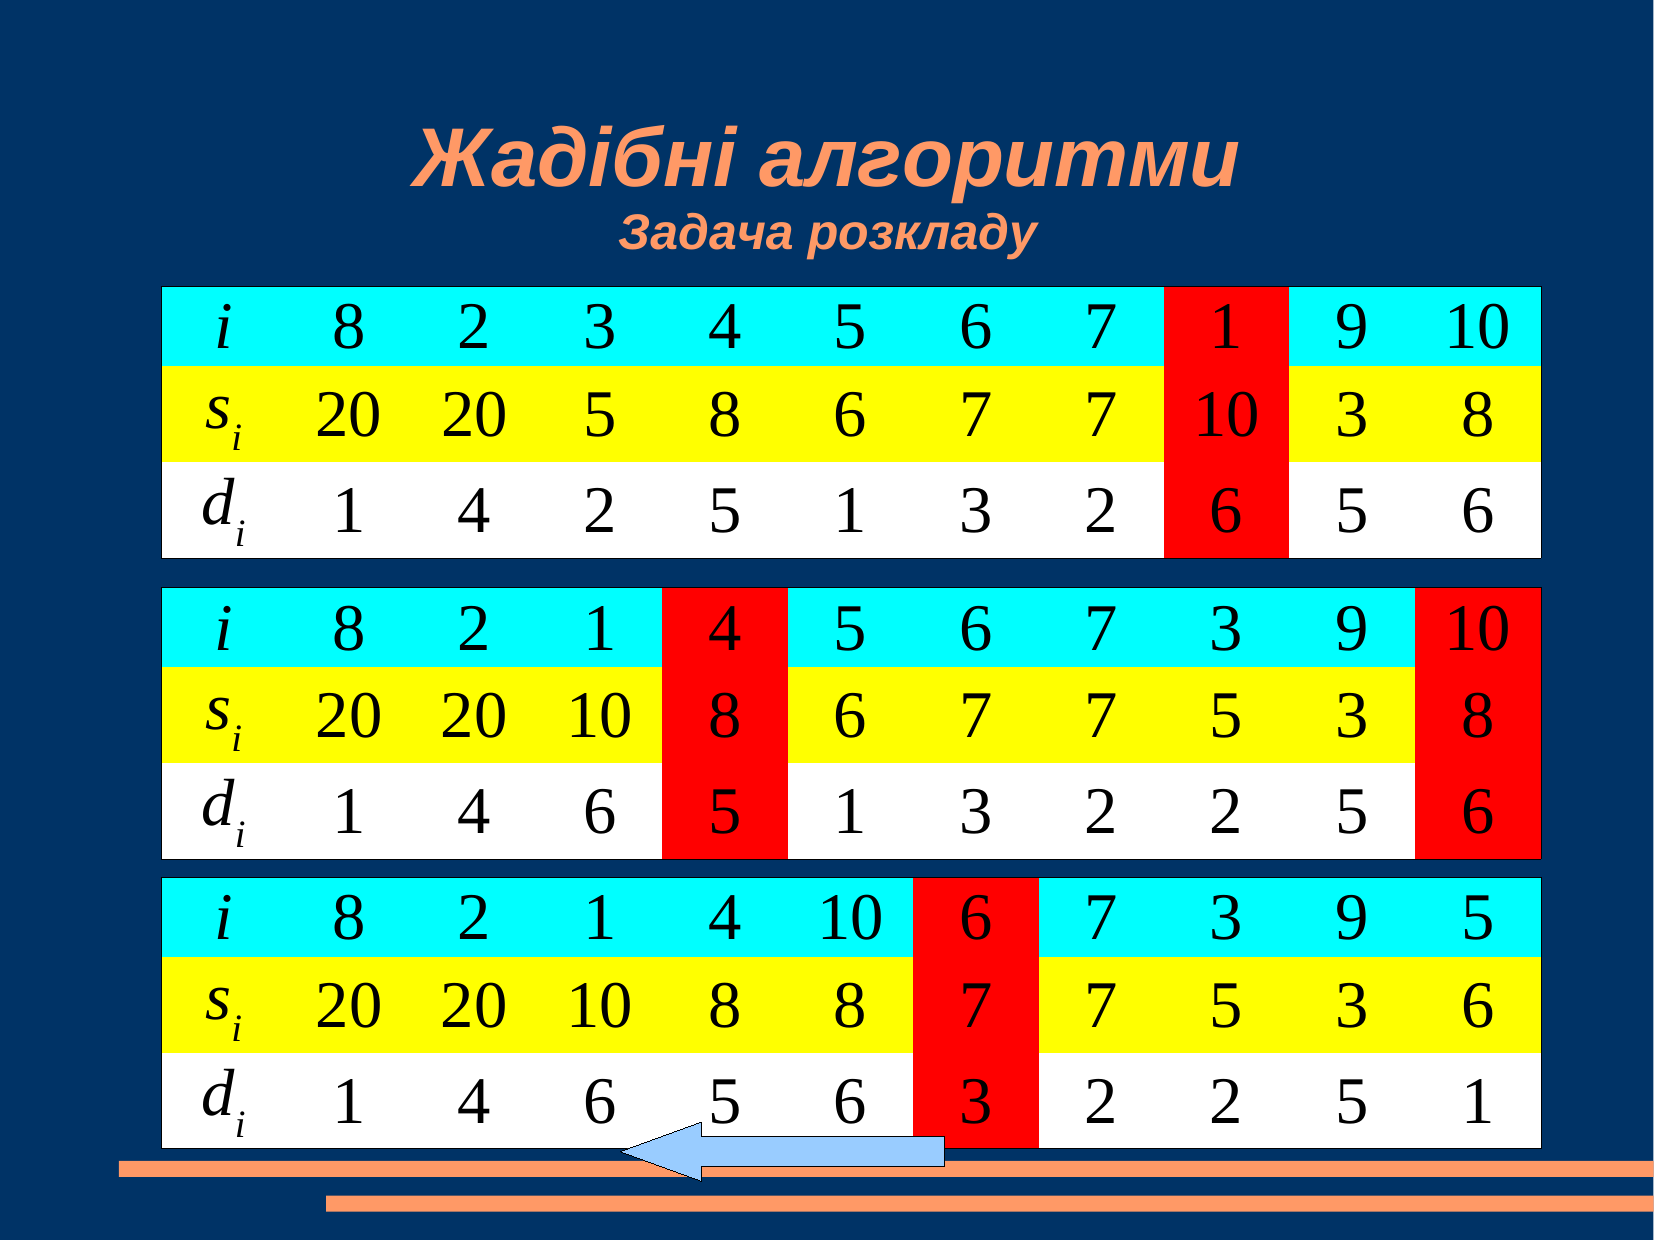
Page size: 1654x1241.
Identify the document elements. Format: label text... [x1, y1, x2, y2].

table_header 5 [1415, 878, 1541, 957]
table_cell 7 [1039, 366, 1164, 462]
table_cell 5 [1289, 763, 1415, 859]
table_cell 1 [788, 462, 913, 558]
table_header i [162, 287, 286, 366]
table_header 1 [537, 588, 662, 667]
table_header 5 [788, 588, 913, 667]
table_cell 4 [412, 462, 537, 558]
table_cell 10 [1164, 366, 1289, 462]
table_cell si [162, 957, 286, 1053]
table_cell 2 [1039, 763, 1164, 859]
table_header 6 [913, 878, 1039, 957]
table_header 9 [1289, 287, 1415, 366]
table_cell 4 [412, 763, 537, 859]
table_header 7 [1039, 588, 1164, 667]
table_cell 3 [1289, 667, 1415, 763]
table_cell 2 [1039, 462, 1164, 558]
table_cell 20 [286, 366, 412, 462]
table_cell 8 [788, 957, 913, 1053]
table_cell 8 [662, 957, 788, 1053]
table_cell 20 [412, 667, 537, 763]
table_cell 7 [1039, 957, 1164, 1053]
table_header 10 [1415, 588, 1541, 667]
text_box [620, 1122, 945, 1182]
table_header i [162, 878, 286, 957]
table_header 4 [662, 878, 788, 957]
title Жадібні алгоритми Задача розкладу [121, 46, 1534, 325]
table_cell di [162, 763, 286, 859]
table_header 10 [1415, 287, 1541, 366]
table_cell 1 [1415, 1053, 1541, 1148]
table_cell 6 [537, 763, 662, 859]
table_cell 3 [913, 462, 1039, 558]
table_cell 2 [1164, 1053, 1289, 1148]
table_cell 6 [1415, 957, 1541, 1053]
table_header 5 [788, 287, 913, 366]
table_cell 7 [913, 366, 1039, 462]
table_header 8 [286, 287, 412, 366]
table_cell 5 [1289, 462, 1415, 558]
table_header 8 [286, 588, 412, 667]
table_cell 8 [1415, 667, 1541, 763]
table_cell 20 [286, 667, 412, 763]
table_header 2 [412, 287, 537, 366]
table_cell 2 [1164, 763, 1289, 859]
table_cell 10 [537, 667, 662, 763]
table_cell 6 [1415, 763, 1541, 859]
table_header 2 [412, 588, 537, 667]
table_cell 6 [537, 1053, 662, 1148]
table_cell 3 [913, 1053, 1039, 1148]
table_cell di [162, 462, 286, 558]
table_cell 7 [913, 957, 1039, 1053]
table_cell 3 [913, 763, 1039, 859]
table_cell 3 [1289, 957, 1415, 1053]
table_header 4 [662, 588, 788, 667]
table_cell 6 [1415, 462, 1541, 558]
table_cell 4 [412, 1053, 537, 1148]
table_header 7 [1039, 287, 1164, 366]
table_cell 20 [412, 366, 537, 462]
table_header i [162, 588, 286, 667]
table_cell 5 [662, 1053, 788, 1136]
table_cell 5 [663, 462, 788, 558]
table_cell 7 [1039, 667, 1164, 763]
table_header 8 [286, 878, 412, 957]
table_cell 6 [788, 667, 913, 763]
table_header 9 [1289, 878, 1415, 957]
table_header 4 [663, 287, 788, 366]
table_header 1 [537, 878, 662, 957]
table_header 7 [1039, 878, 1164, 957]
table_cell 7 [913, 667, 1039, 763]
table_cell 5 [537, 366, 663, 462]
table_header 1 [1164, 287, 1289, 366]
table_header 6 [913, 287, 1039, 366]
table_cell 6 [1164, 462, 1289, 558]
table_cell 2 [1039, 1053, 1164, 1148]
table_cell si [162, 366, 286, 462]
table_cell si [162, 667, 286, 763]
table_cell 8 [1415, 366, 1541, 462]
table_cell 8 [663, 366, 788, 462]
table_cell 10 [537, 957, 662, 1053]
table_cell 6 [788, 1053, 913, 1136]
table_cell 5 [1164, 667, 1289, 763]
table_header 9 [1289, 588, 1415, 667]
table_cell 20 [286, 957, 412, 1053]
table_header 3 [1164, 878, 1289, 957]
table_header 10 [788, 878, 913, 957]
table_cell 5 [662, 763, 788, 859]
table_cell 6 [788, 366, 913, 462]
table_cell 8 [662, 667, 788, 763]
table_cell 3 [1289, 366, 1415, 462]
table_cell 5 [1164, 957, 1289, 1053]
table_cell 2 [537, 462, 663, 558]
table_cell di [162, 1053, 286, 1148]
table_header 2 [412, 878, 537, 957]
table_header 3 [537, 287, 663, 366]
table_header 6 [913, 588, 1039, 667]
table_header 3 [1164, 588, 1289, 667]
table_cell 20 [412, 957, 537, 1053]
table_cell 5 [1289, 1053, 1415, 1148]
table_cell 1 [788, 763, 913, 859]
table_cell 1 [286, 462, 412, 558]
table_cell 1 [286, 1053, 412, 1148]
table_cell 1 [286, 763, 412, 859]
